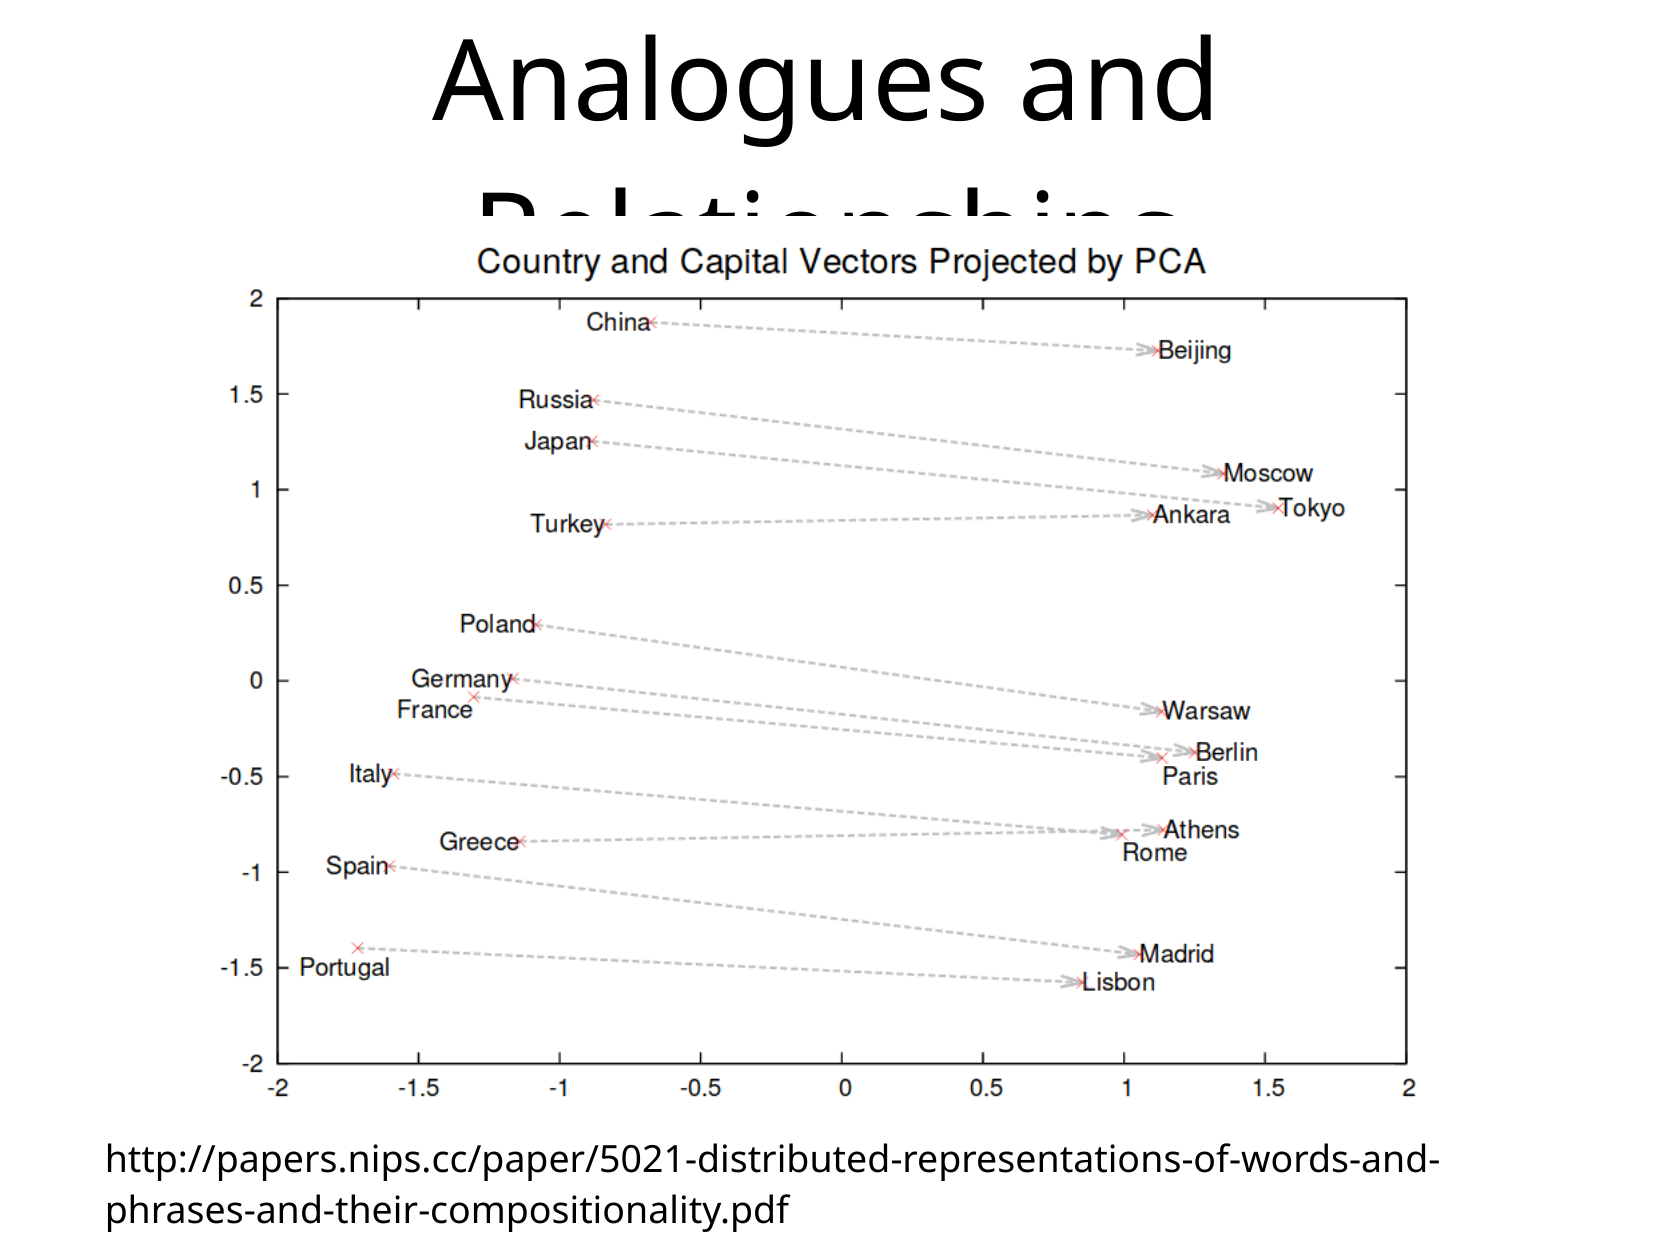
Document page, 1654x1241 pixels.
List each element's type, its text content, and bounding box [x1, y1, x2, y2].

text_box http://papers.nips.cc/paper/5021-distributed-representations-of-words-and-phrases-and-their-compositionality.pdf [90, 1125, 1606, 1216]
picture [195, 216, 1456, 1125]
title Analogues and Relationships [82, 49, 1571, 257]
